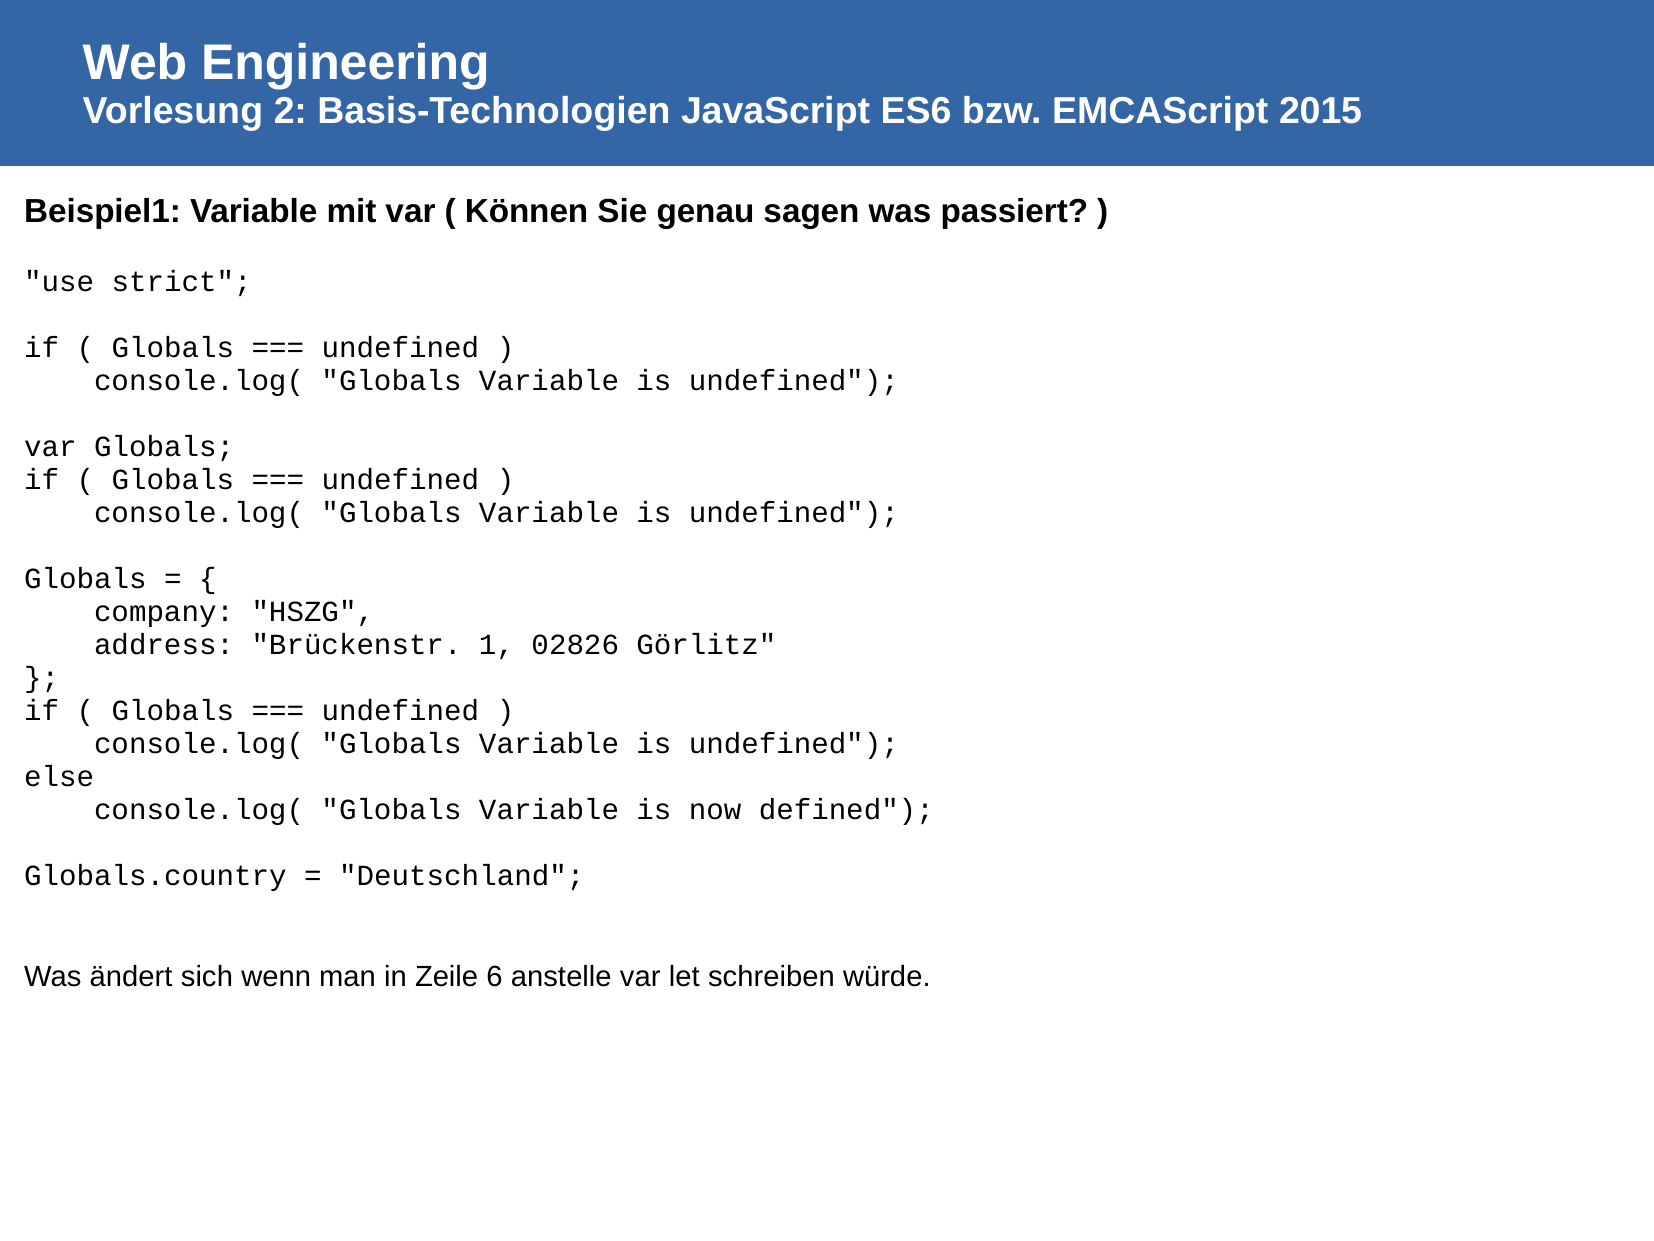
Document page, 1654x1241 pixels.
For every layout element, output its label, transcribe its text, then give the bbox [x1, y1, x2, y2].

text_box Beispiel1: Variable mit var ( Können Sie genau sagen was passiert? ) "use strict"; if ( Globals === undefined ) console.log( "Globals Variable is undefined"); var Globals; if ( Globals === undefined ) console.log( "Globals Variable is undefined"); Globals = { company: "HSZG", address: "Brückenstr. 1, 02826 Görlitz" }; if ( Globals === undefined ) console.log( "Globals Variable is undefined"); else console.log( "Globals Variable is now defined"); Globals.country = "Deutschland"; Was ändert sich wenn man in Zeile 6 anstelle var let schreiben würde. [9, 185, 1560, 1170]
title Web Engineering Vorlesung 2: Basis-Technologien JavaScript ES6 bzw. EMCAScript 2015 [82, 0, 1571, 166]
